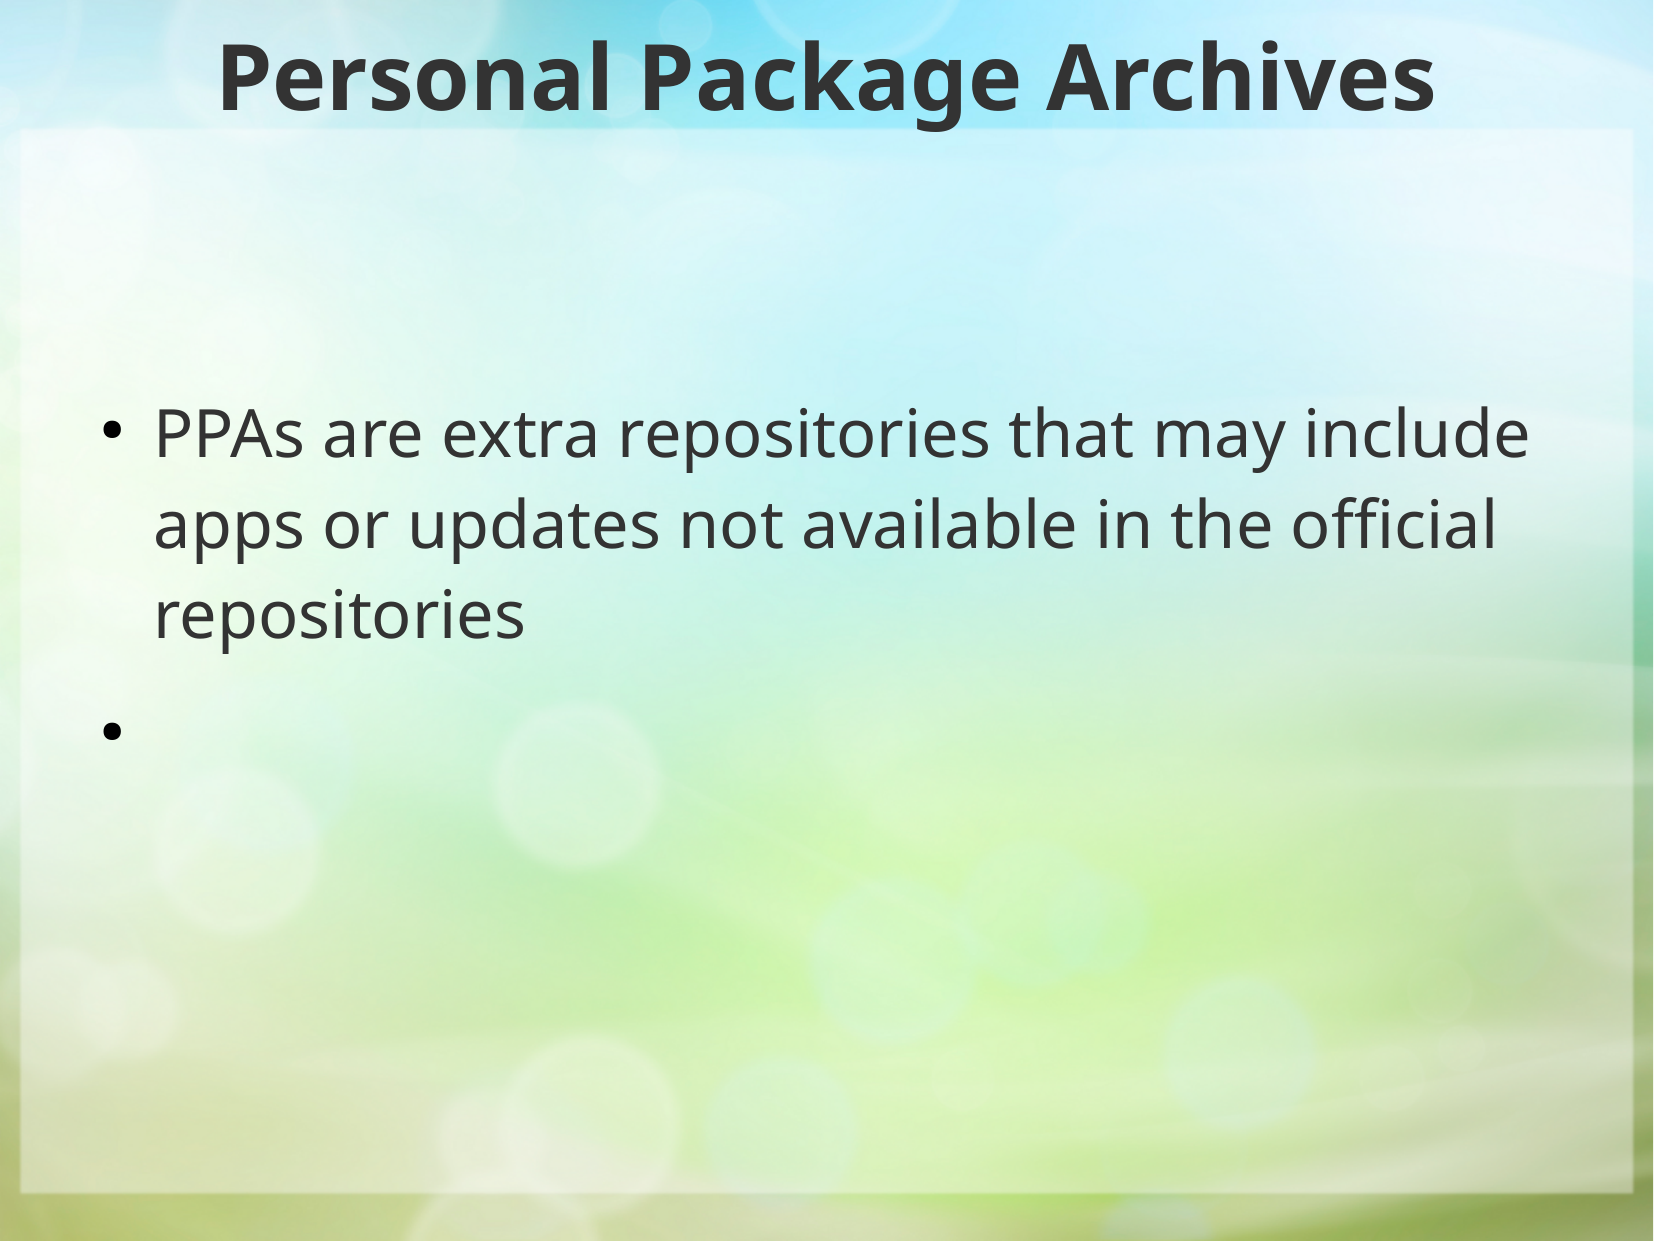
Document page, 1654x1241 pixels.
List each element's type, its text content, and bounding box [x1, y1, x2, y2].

list PPAs are extra repositories that may include apps or updates not available in the official repositories [82, 222, 1571, 943]
picture [0, 0, 1654, 1241]
title Personal Package Archives [82, 0, 1571, 151]
